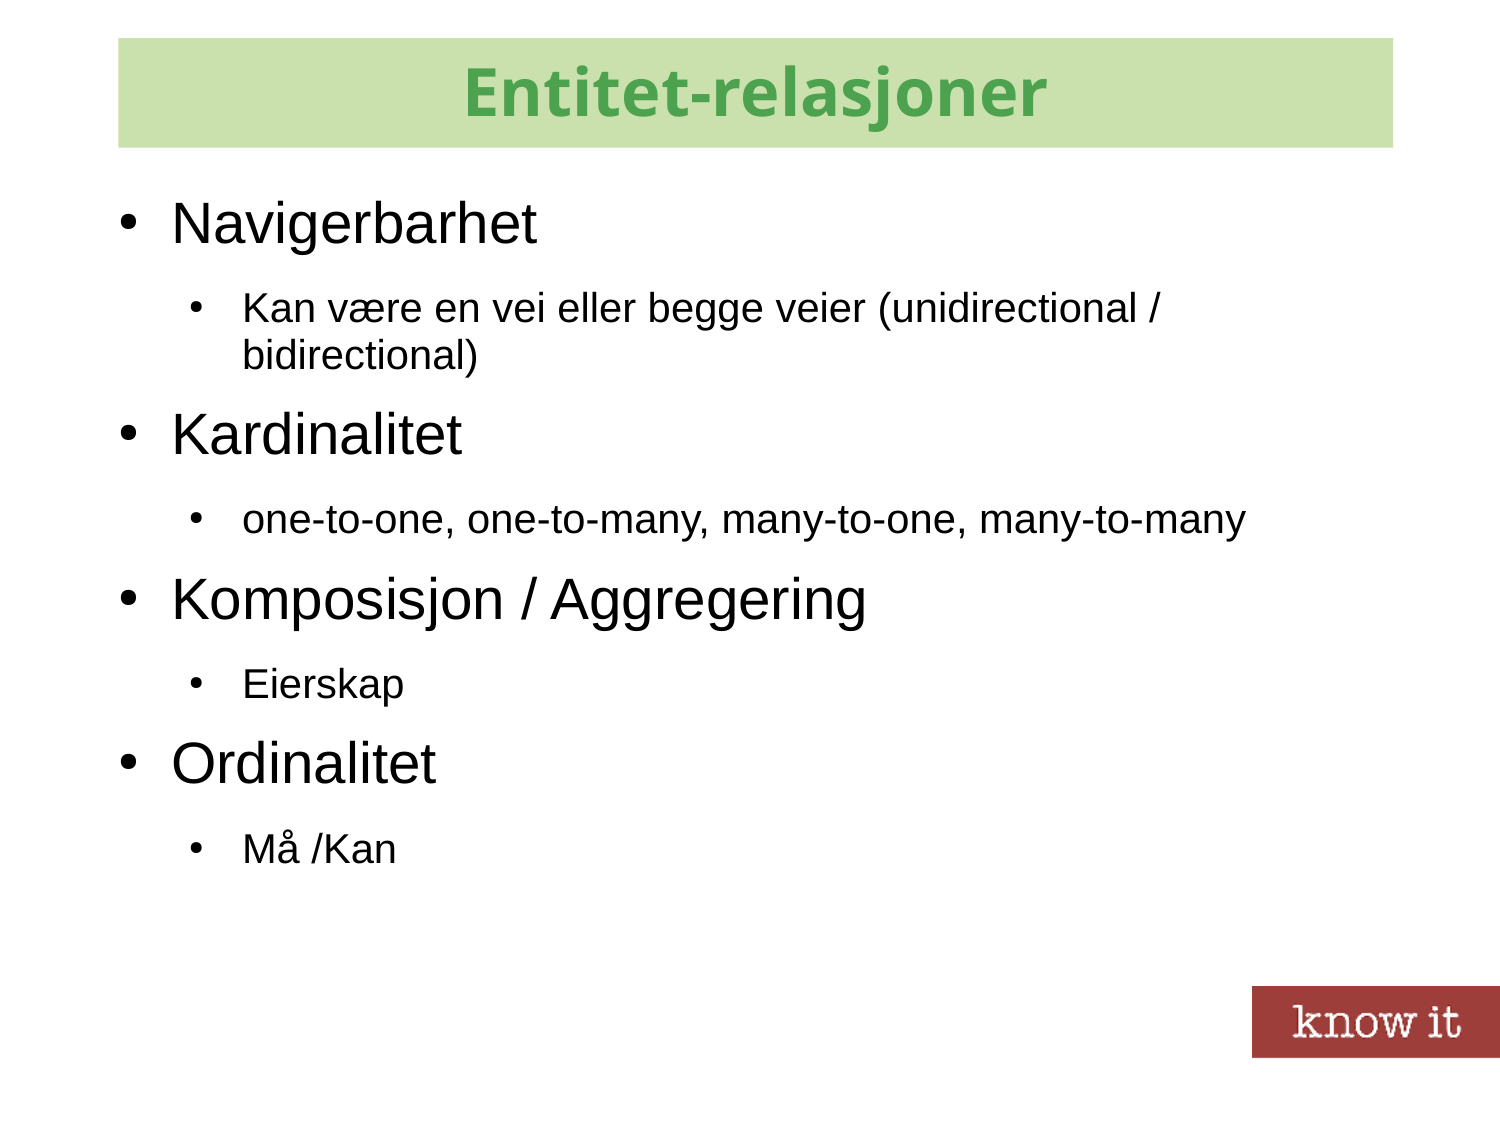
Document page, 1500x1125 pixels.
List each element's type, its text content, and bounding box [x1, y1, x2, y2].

list Navigerbarhet Kan være en vei eller begge veier (unidirectional / bidirectional) Kardinalitet one-to-one, one-to-many, many-to-one, many-to-many Komposisjon / Aggregering Eierskap Ordinalitet Må /Kan [100, 190, 1360, 905]
text_box Entitet-relasjoner [118, 38, 1394, 148]
picture [1252, 986, 1500, 1058]
